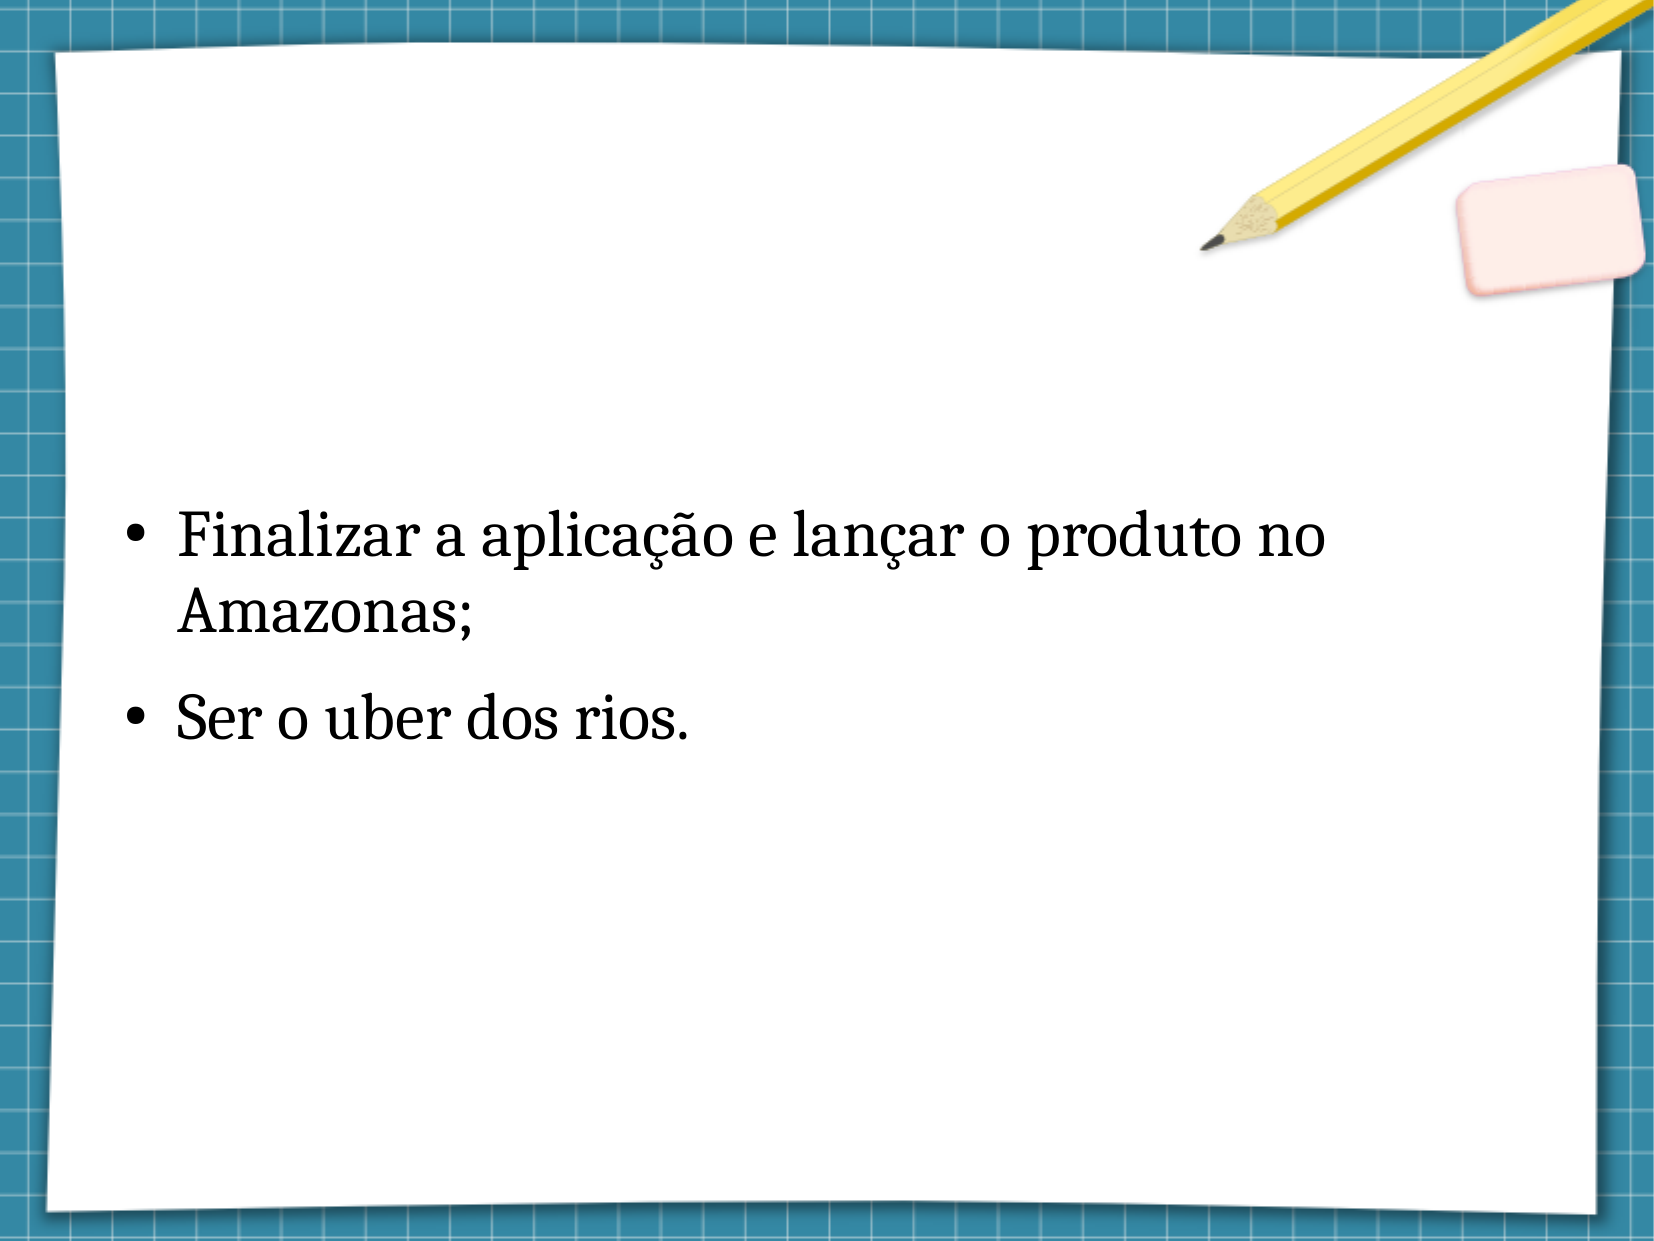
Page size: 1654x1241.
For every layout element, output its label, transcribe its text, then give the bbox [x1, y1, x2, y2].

list Finalizar a aplicação e lançar o produto no Amazonas; Ser o uber dos rios. [106, 496, 1595, 1216]
picture [0, 0, 1654, 1241]
